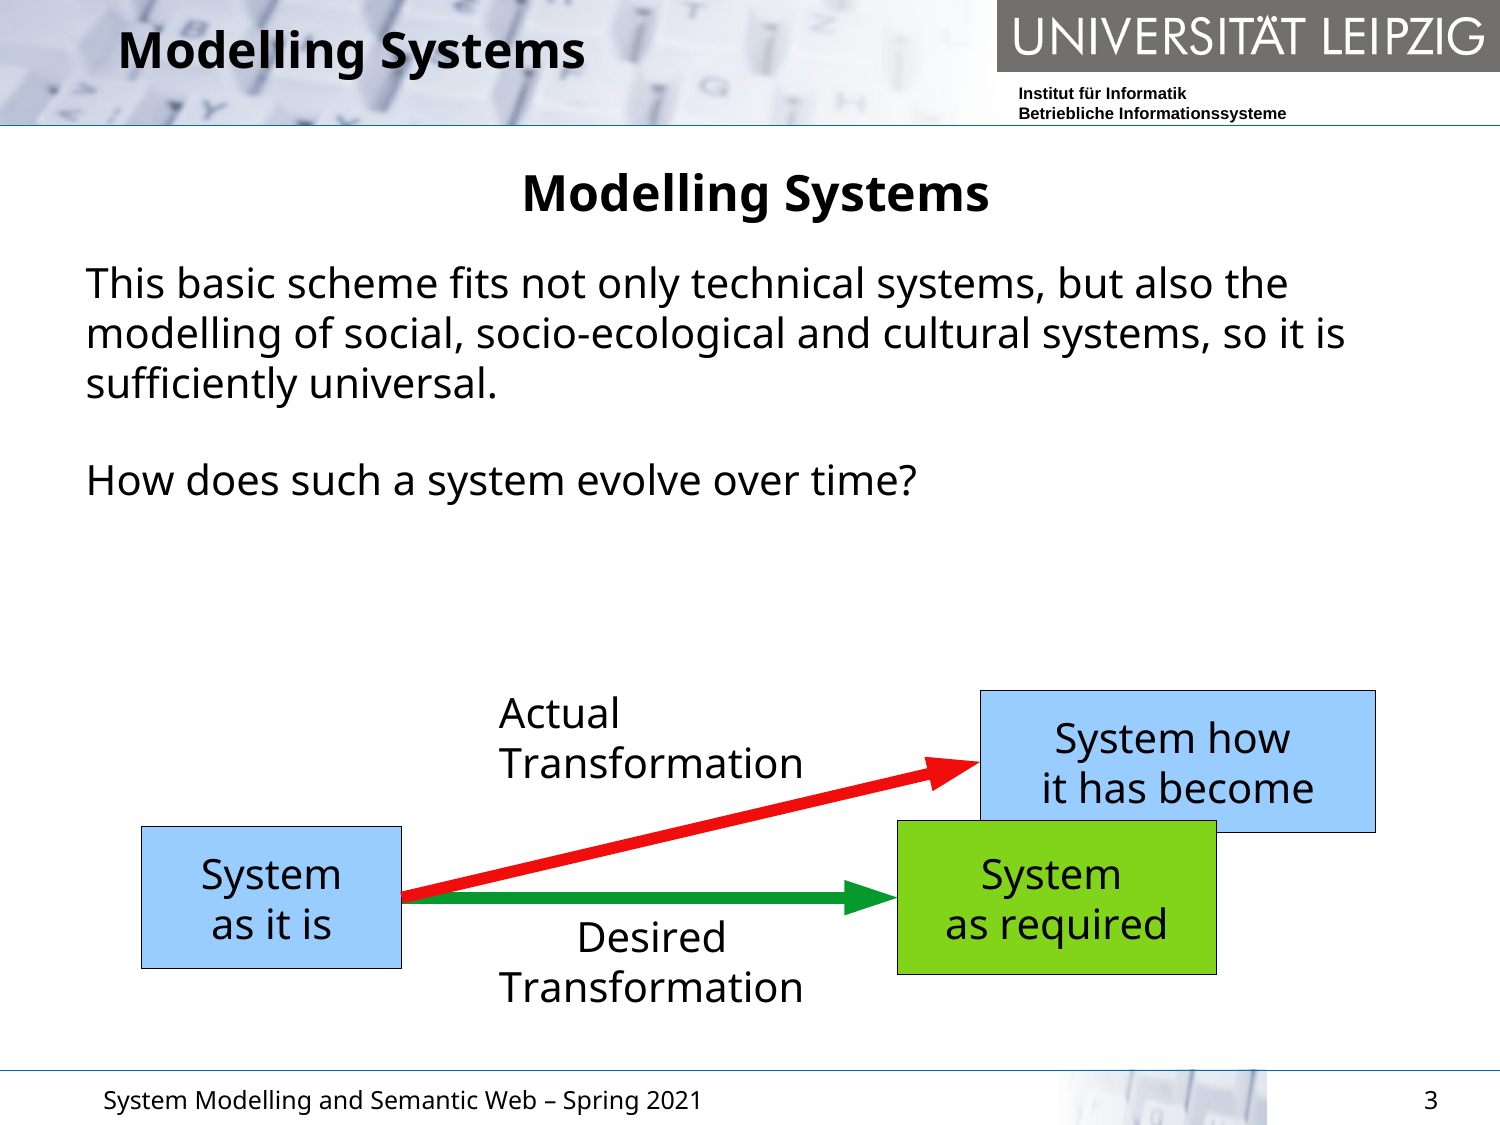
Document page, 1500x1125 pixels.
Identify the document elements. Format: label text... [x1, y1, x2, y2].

text_box Desired Transformation [484, 903, 834, 1019]
text_box System as it is [141, 826, 402, 969]
text_box System how it has become [980, 690, 1376, 833]
picture [0, 0, 1500, 125]
text_box System as required [897, 820, 1217, 975]
text_box Actual Transformation [484, 679, 834, 794]
picture [1057, 1071, 1267, 1125]
text_box Modelling Systems [103, 11, 602, 87]
text_box Modelling Systems This basic scheme fits not only technical systems, but also the modelling of social, socio-ecological and cultural systems, so it is sufficiently universal. How does such a system evolve over time? [70, 153, 1442, 512]
